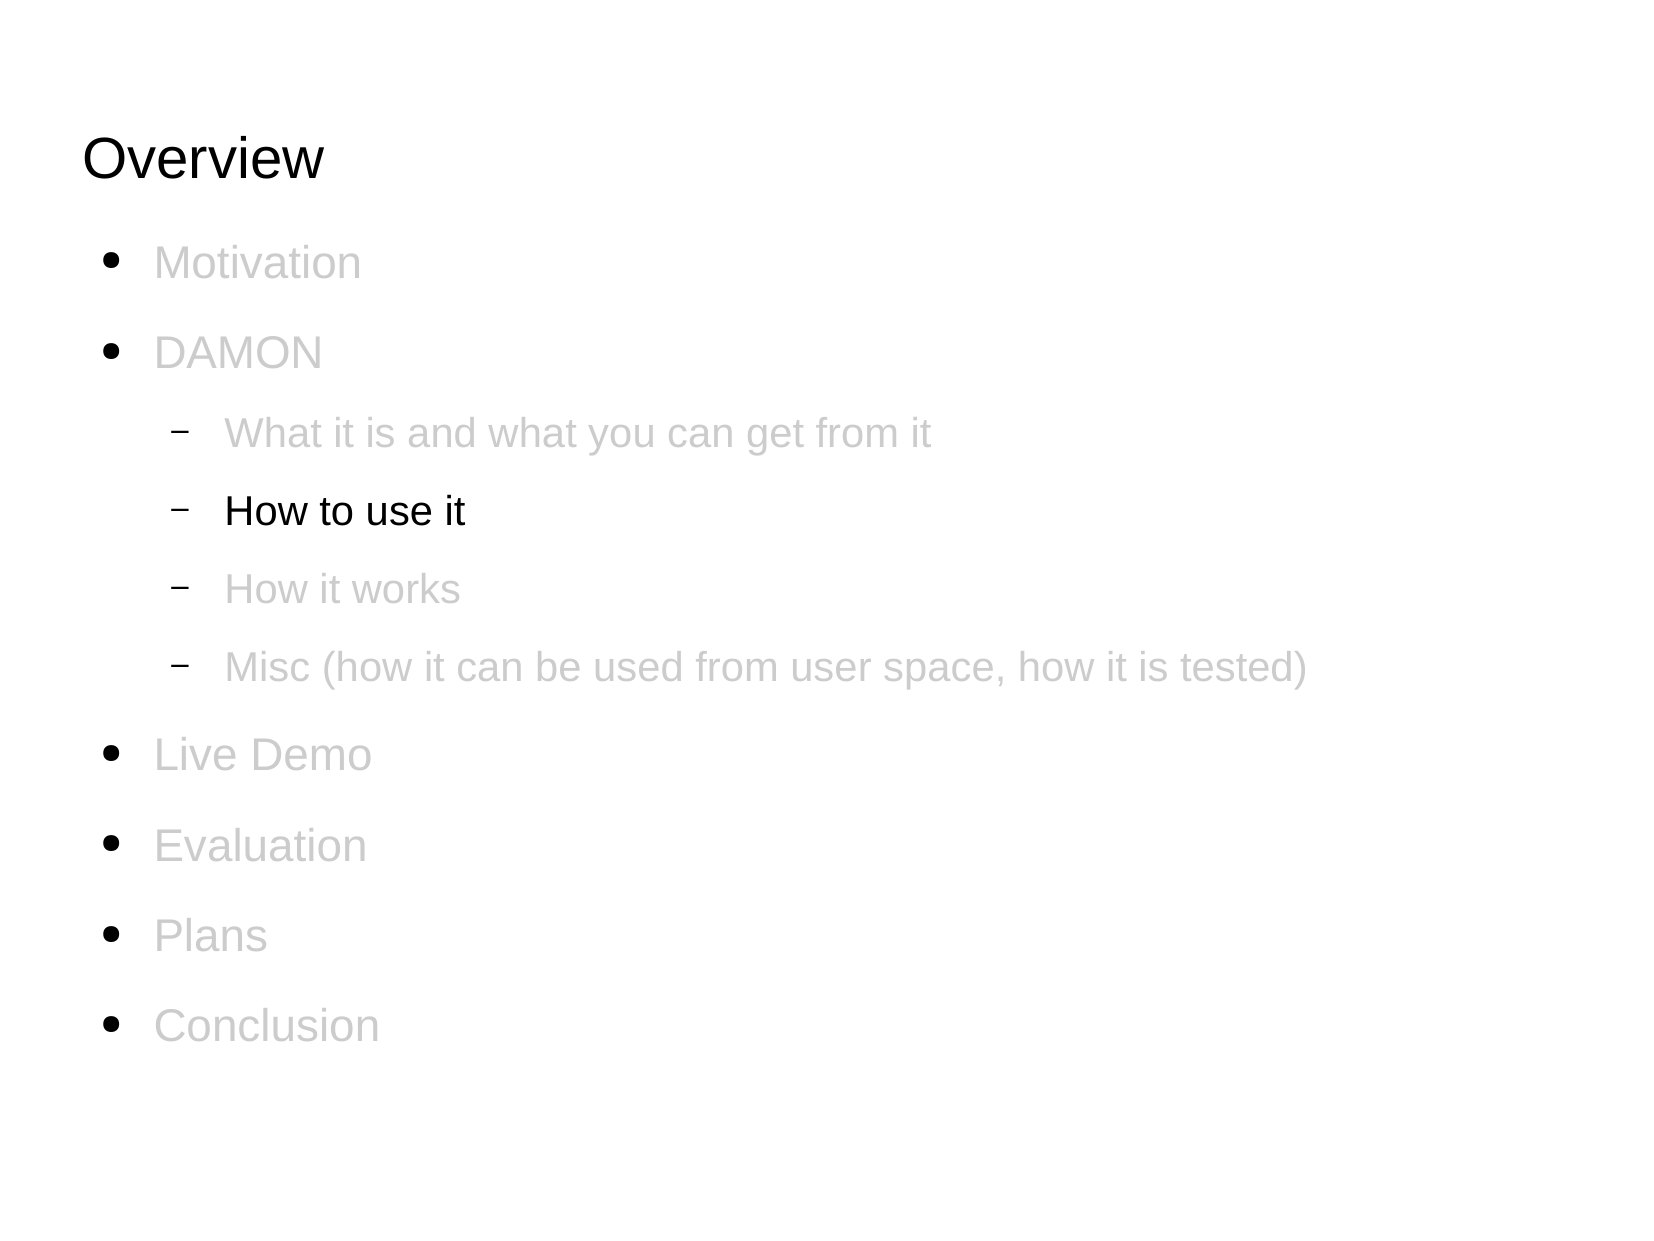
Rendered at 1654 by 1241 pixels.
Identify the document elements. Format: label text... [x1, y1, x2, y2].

list Motivation DAMON What it is and what you can get from it How to use it How it works Misc (how it can be used from user space, how it is tested) Live Demo Evaluation Plans Conclusion [82, 236, 1571, 1111]
title Overview [82, 108, 1571, 210]
